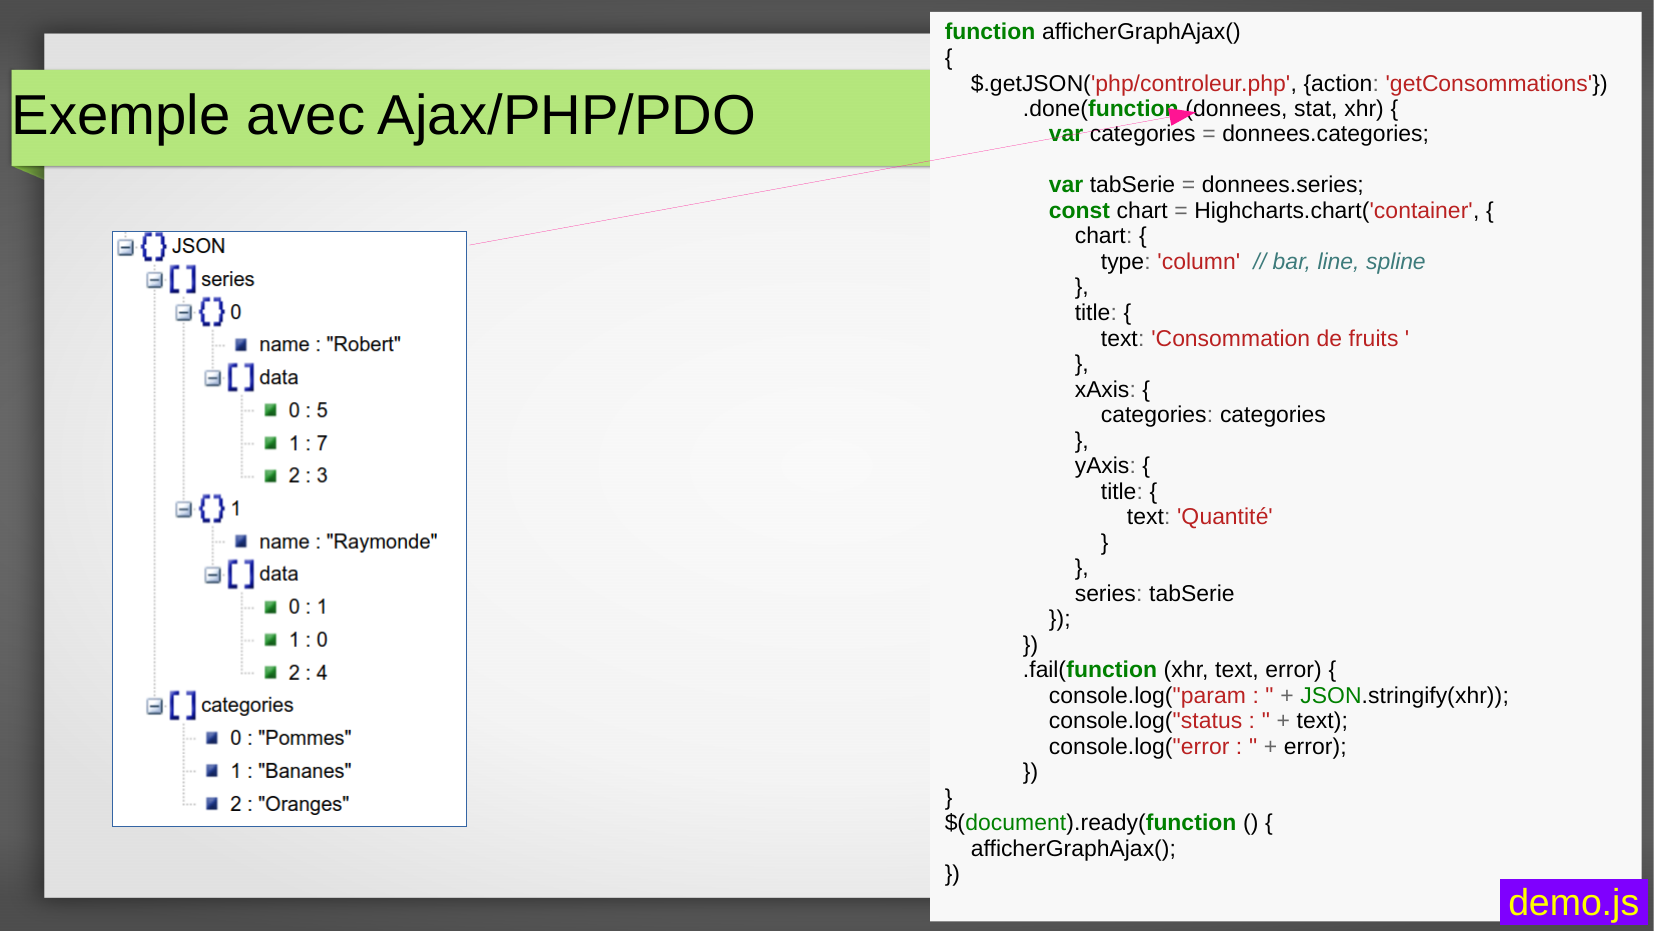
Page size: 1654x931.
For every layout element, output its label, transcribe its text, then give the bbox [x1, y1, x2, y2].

text_box demo.js [1500, 879, 1648, 925]
text_box function afficherGraphAjax() { $.getJSON('php/controleur.php', {action: 'getConsommations'}) .done(function (donnees, stat, xhr) { var categories = donnees.categories; var tabSerie = donnees.series; const chart = Highcharts.chart('container', { chart: { type: 'column' // bar, line, spline }, title: { text: 'Consommation de fruits ' }, xAxis: { categories: categories }, yAxis: { title: { text: 'Quantité' } }, series: tabSerie }); }) .fail(function (xhr, text, error) { console.log("param : " + JSON.stringify(xhr)); console.log("status : " + text); console.log("error : " + error); }) } $(document).ready(function () { afficherGraphAjax(); }) [930, 11, 1642, 922]
title Exemple avec Ajax/PHP/PDO [11, 70, 1193, 160]
picture [0, 0, 1654, 931]
title Exemple avec Ajax/PHP/PDO [941, 115, 1193, 160]
